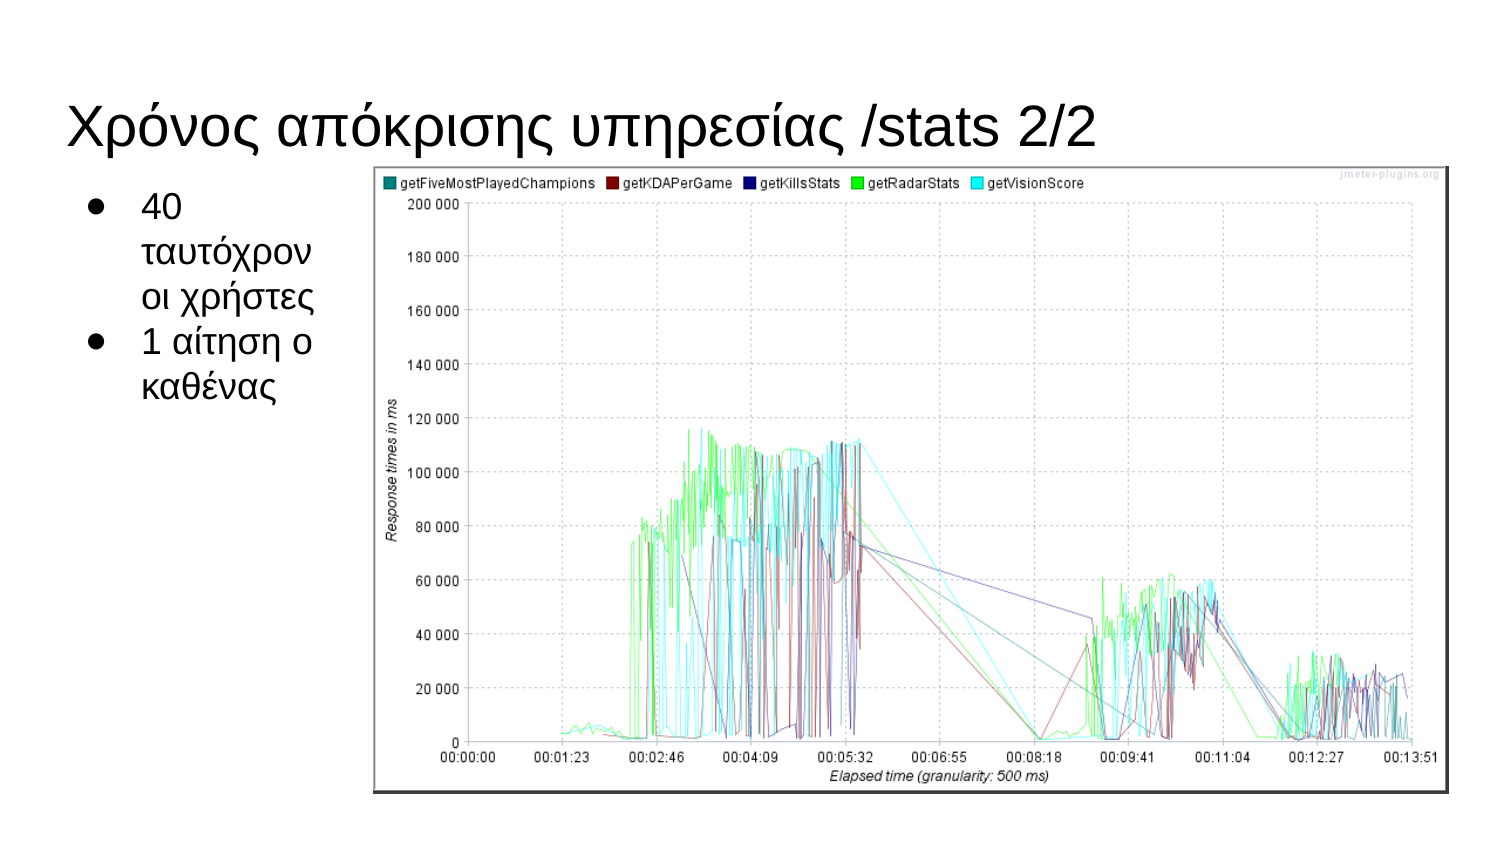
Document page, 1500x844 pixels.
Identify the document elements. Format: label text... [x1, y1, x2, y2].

title Χρόνος απόκρισης υπηρεσίας /stats 2/2 [51, 72, 1449, 167]
text_box 40 ταυτόχρονοι χρήστες 1 αίτηση ο καθένας [51, 166, 337, 794]
picture [373, 166, 1449, 794]
